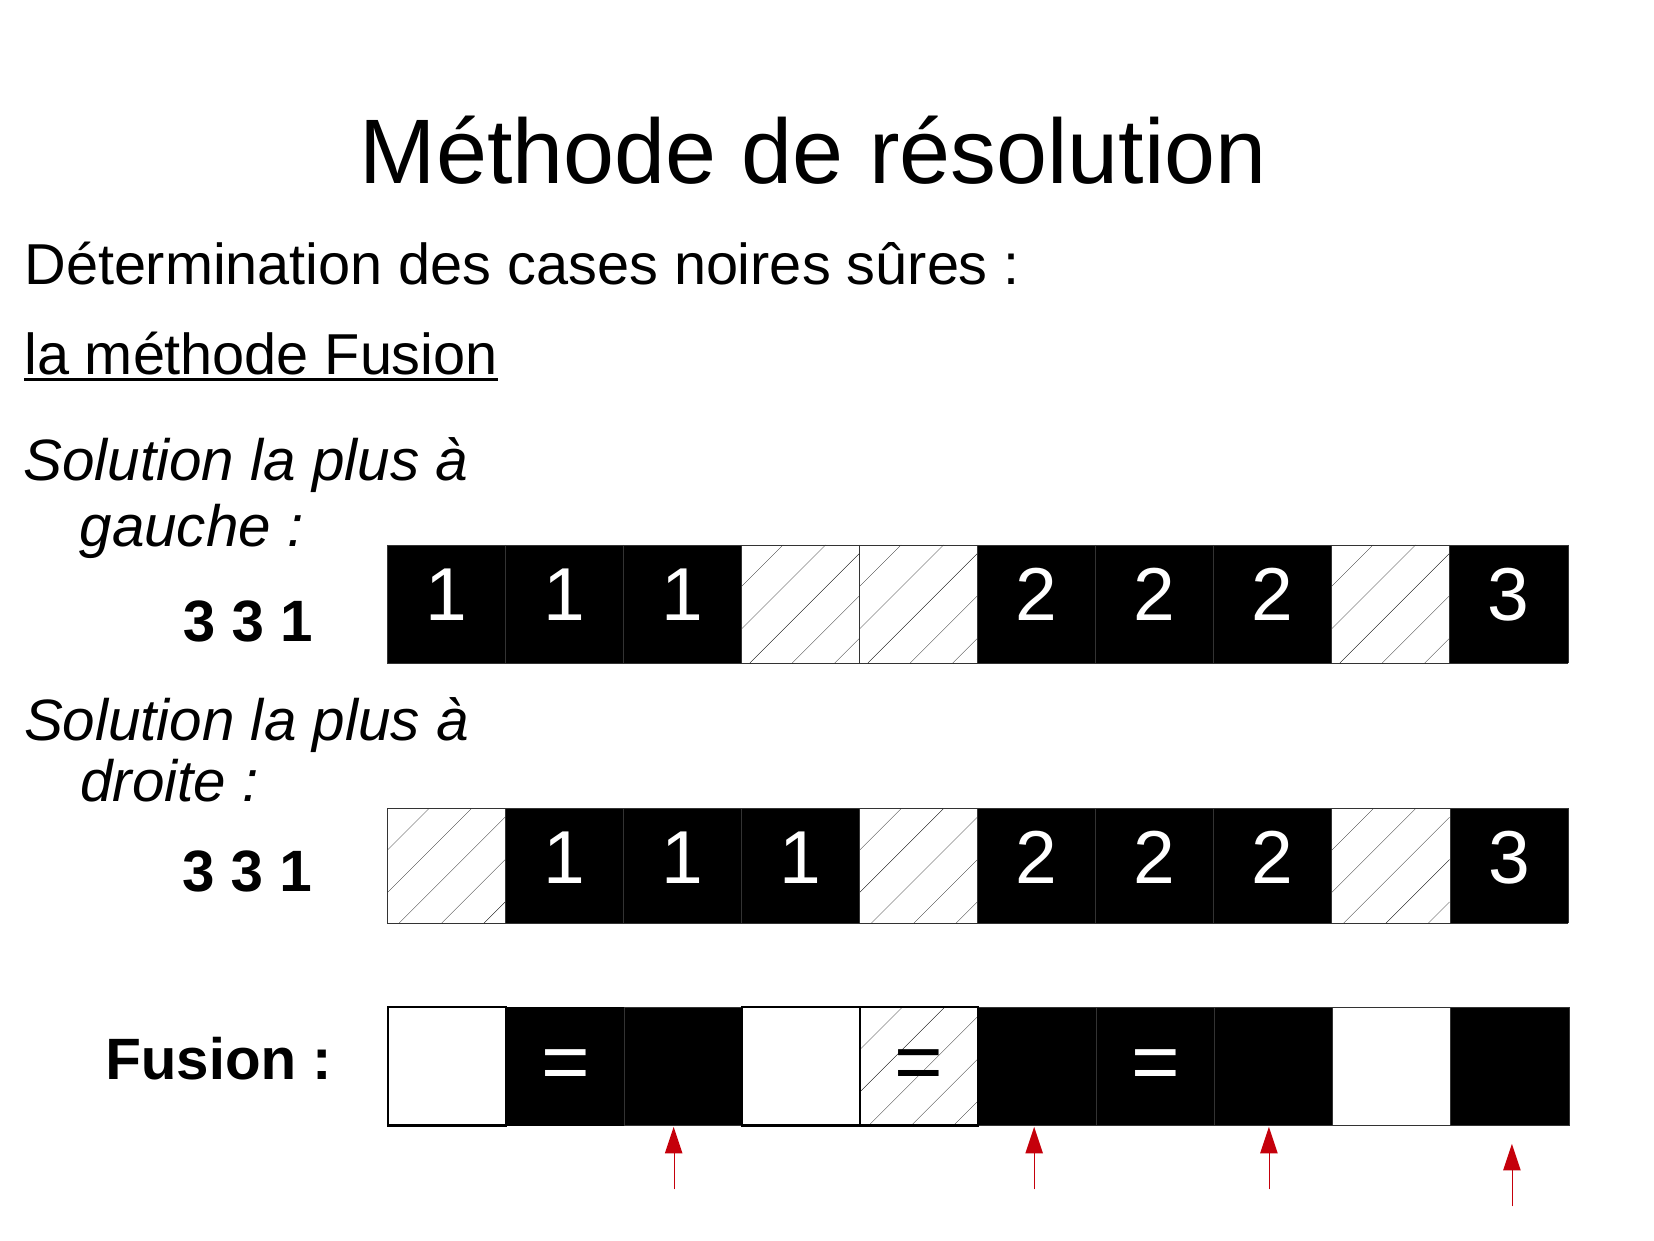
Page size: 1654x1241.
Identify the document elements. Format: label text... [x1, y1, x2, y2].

table_header = [861, 1008, 977, 1124]
table_header [860, 809, 977, 923]
table_header 1 [506, 546, 623, 663]
table_header [470, 809, 505, 923]
table_header [625, 1008, 741, 1125]
table_header [979, 1008, 1096, 1125]
table_header [743, 1008, 859, 1124]
table_header [1332, 546, 1449, 663]
table_header 1 [624, 546, 741, 663]
table_header [742, 546, 859, 663]
table_header [1451, 1008, 1569, 1125]
list Détermination des cases noires sûres : la méthode Fusion [24, 232, 1537, 425]
table_header [860, 546, 977, 663]
table_header [1215, 1008, 1332, 1125]
title Méthode de résolution [82, 49, 1571, 257]
list Solution la plus à gauche : 3 3 1 [23, 424, 473, 688]
table_header 3 [1451, 809, 1568, 923]
table_header [389, 1008, 505, 1124]
table_header 1 [624, 809, 741, 923]
table_header [1333, 1008, 1450, 1125]
table_header [1332, 809, 1450, 923]
table_header 1 [388, 546, 505, 663]
table_header 2 [1214, 546, 1331, 663]
table_header 2 [978, 546, 1095, 663]
table_header 2 [1214, 809, 1331, 923]
table_header 1 [742, 809, 859, 923]
table_header 2 [1096, 809, 1213, 923]
table_header 2 [978, 809, 1095, 923]
table_header = [507, 1008, 624, 1125]
table_header 1 [506, 809, 623, 923]
list Solution la plus à droite : 3 3 1 Fusion : [24, 687, 470, 1193]
table_header 2 [1096, 546, 1213, 663]
table_header = [1097, 1008, 1214, 1125]
table_header 3 [1450, 546, 1568, 663]
